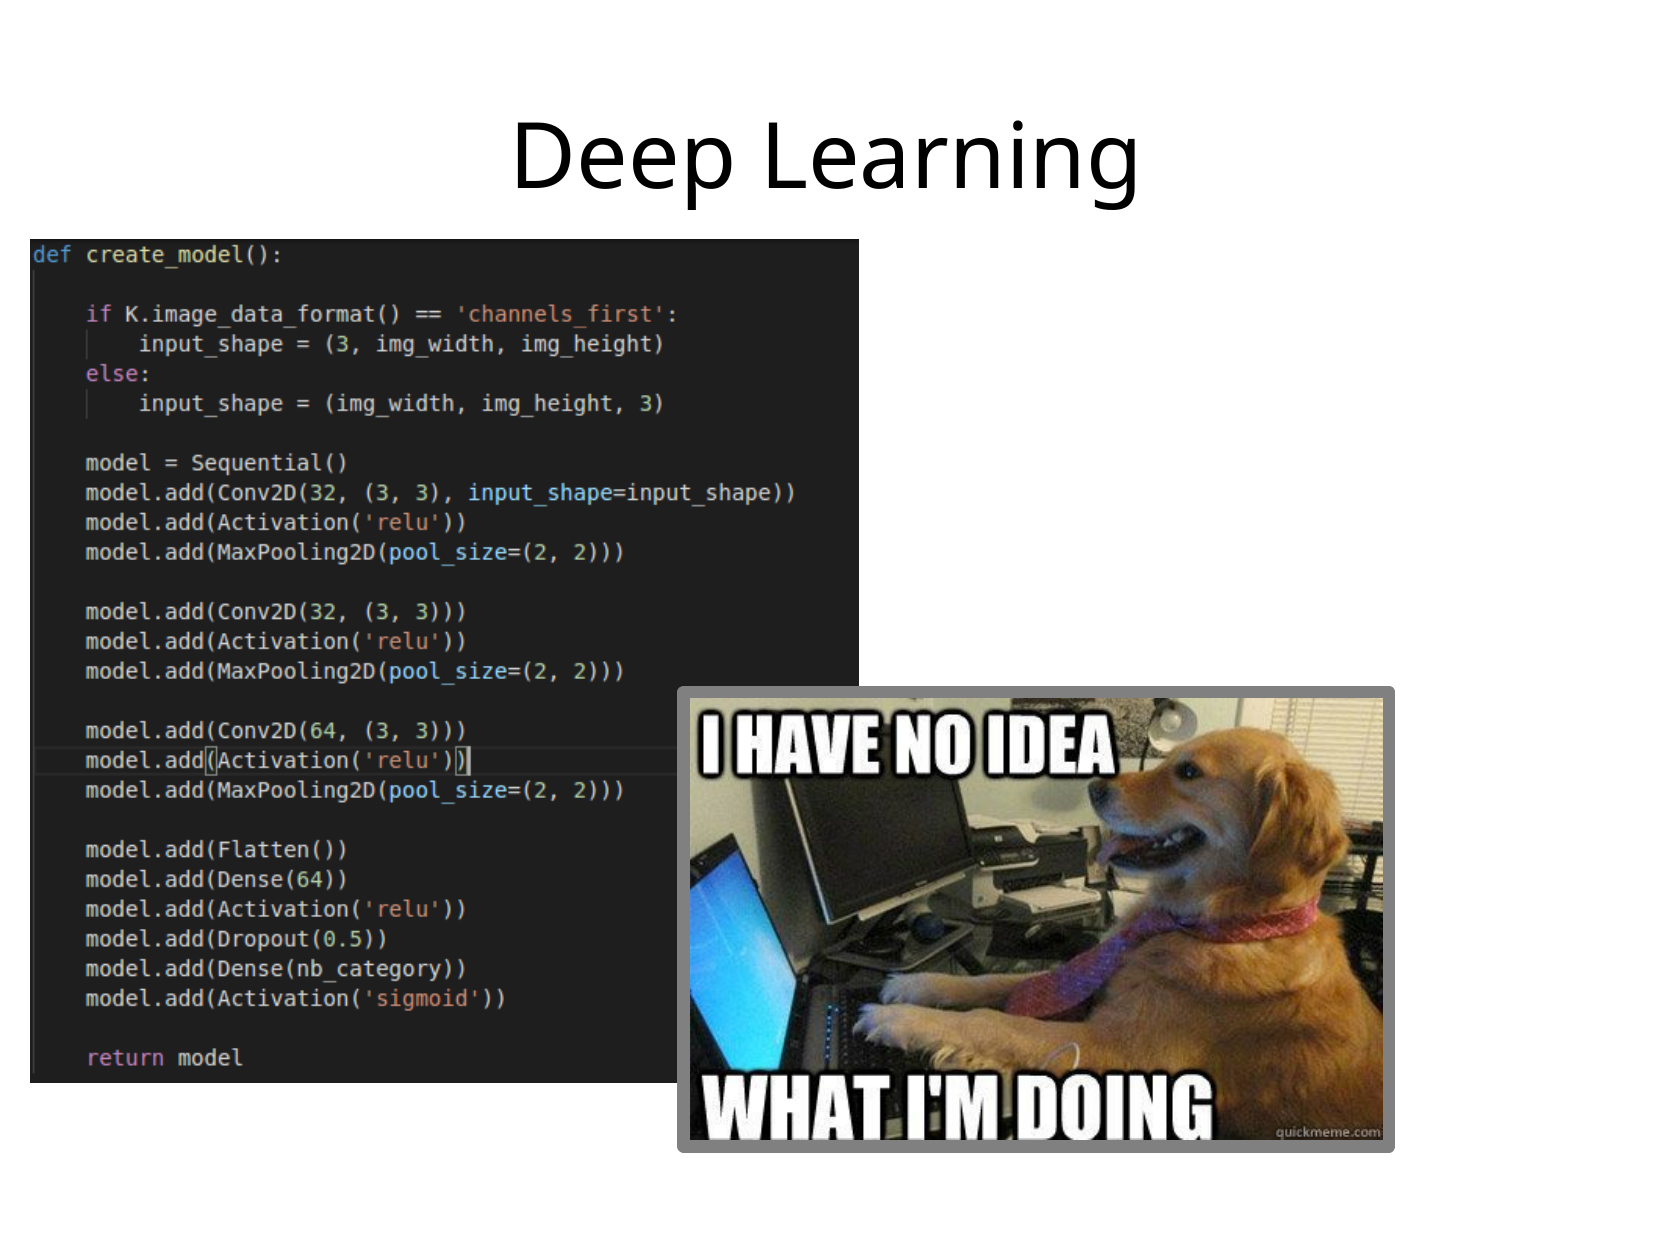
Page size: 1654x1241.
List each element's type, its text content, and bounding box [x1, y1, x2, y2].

picture [30, 239, 859, 1083]
title Deep Learning [82, 49, 1571, 257]
picture [690, 698, 1383, 1141]
